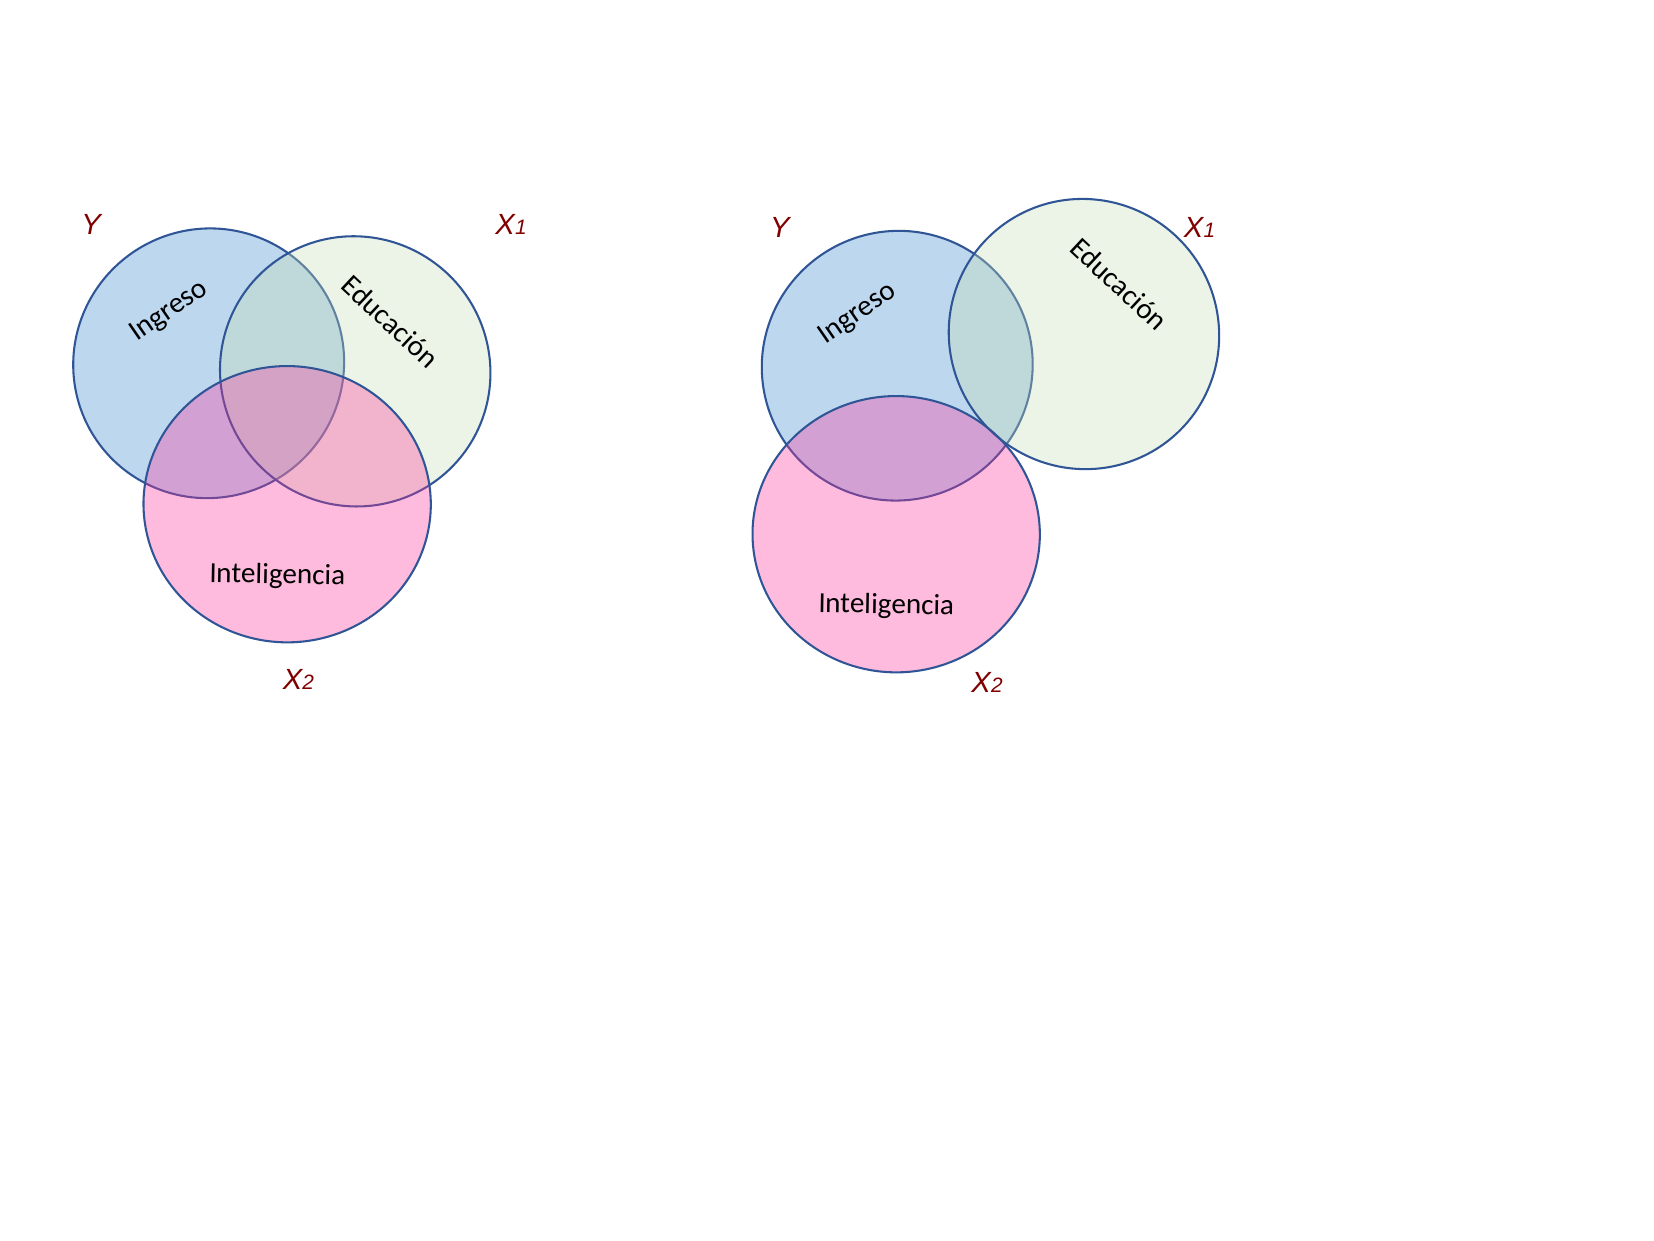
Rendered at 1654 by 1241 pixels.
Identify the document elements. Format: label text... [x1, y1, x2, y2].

text_box X1 [1157, 203, 1242, 303]
text_box Educación [220, 236, 491, 485]
text_box Ingreso [761, 230, 981, 444]
text_box X2 [255, 655, 341, 755]
text_box Y [749, 203, 810, 261]
text_box X2 [944, 658, 1030, 757]
text_box X1 [468, 200, 554, 300]
text_box Inteligencia [143, 366, 431, 643]
text_box Educación [948, 198, 1220, 470]
text_box Inteligencia [752, 396, 1040, 673]
text_box Ingreso [73, 228, 288, 484]
text_box Y [61, 200, 122, 258]
